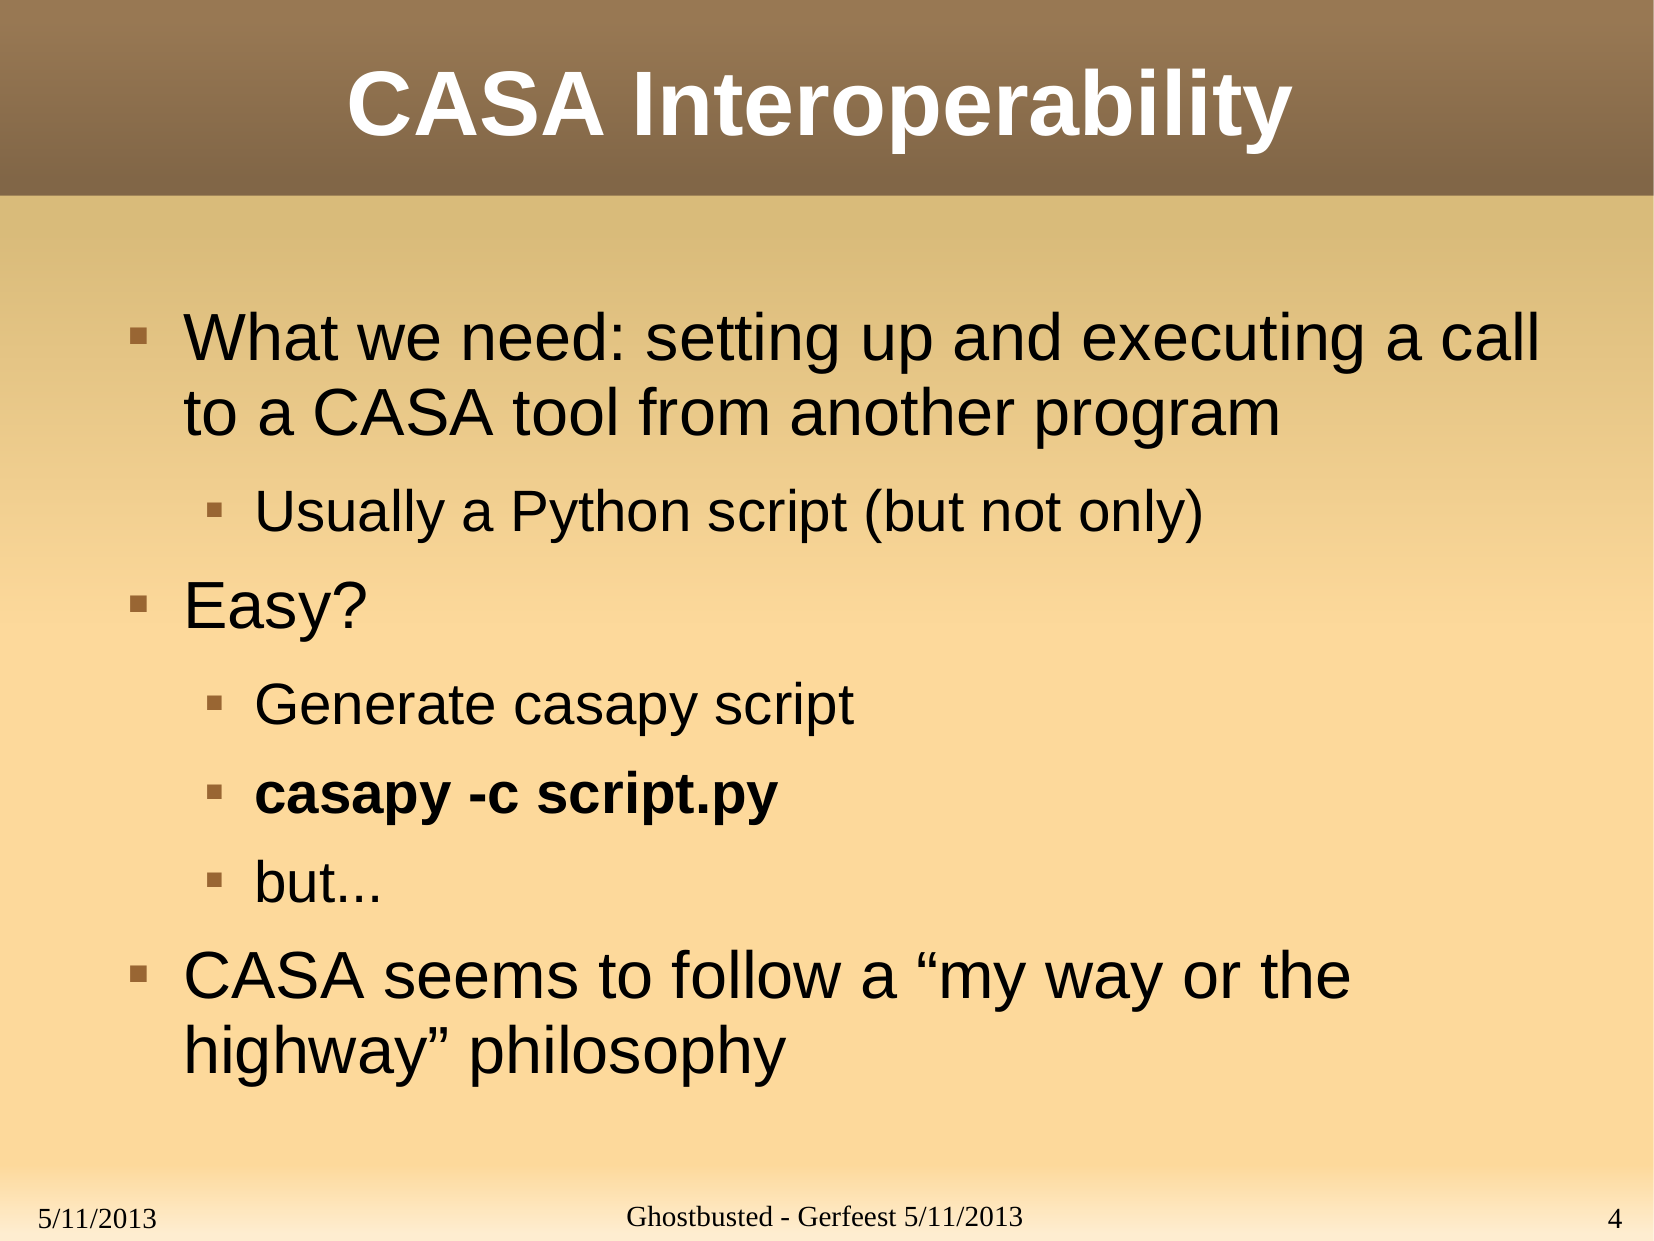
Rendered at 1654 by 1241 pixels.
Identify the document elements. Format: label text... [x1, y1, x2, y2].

picture [0, 0, 1654, 1241]
title CASA Interoperability [76, 0, 1565, 208]
list What we need: setting up and executing a call to a CASA tool from another program Usually a Python script (but not only) Easy? Generate casapy script casapy -c script.py but... CASA seems to follow a “my way or the highway” philosophy [112, 300, 1601, 1119]
